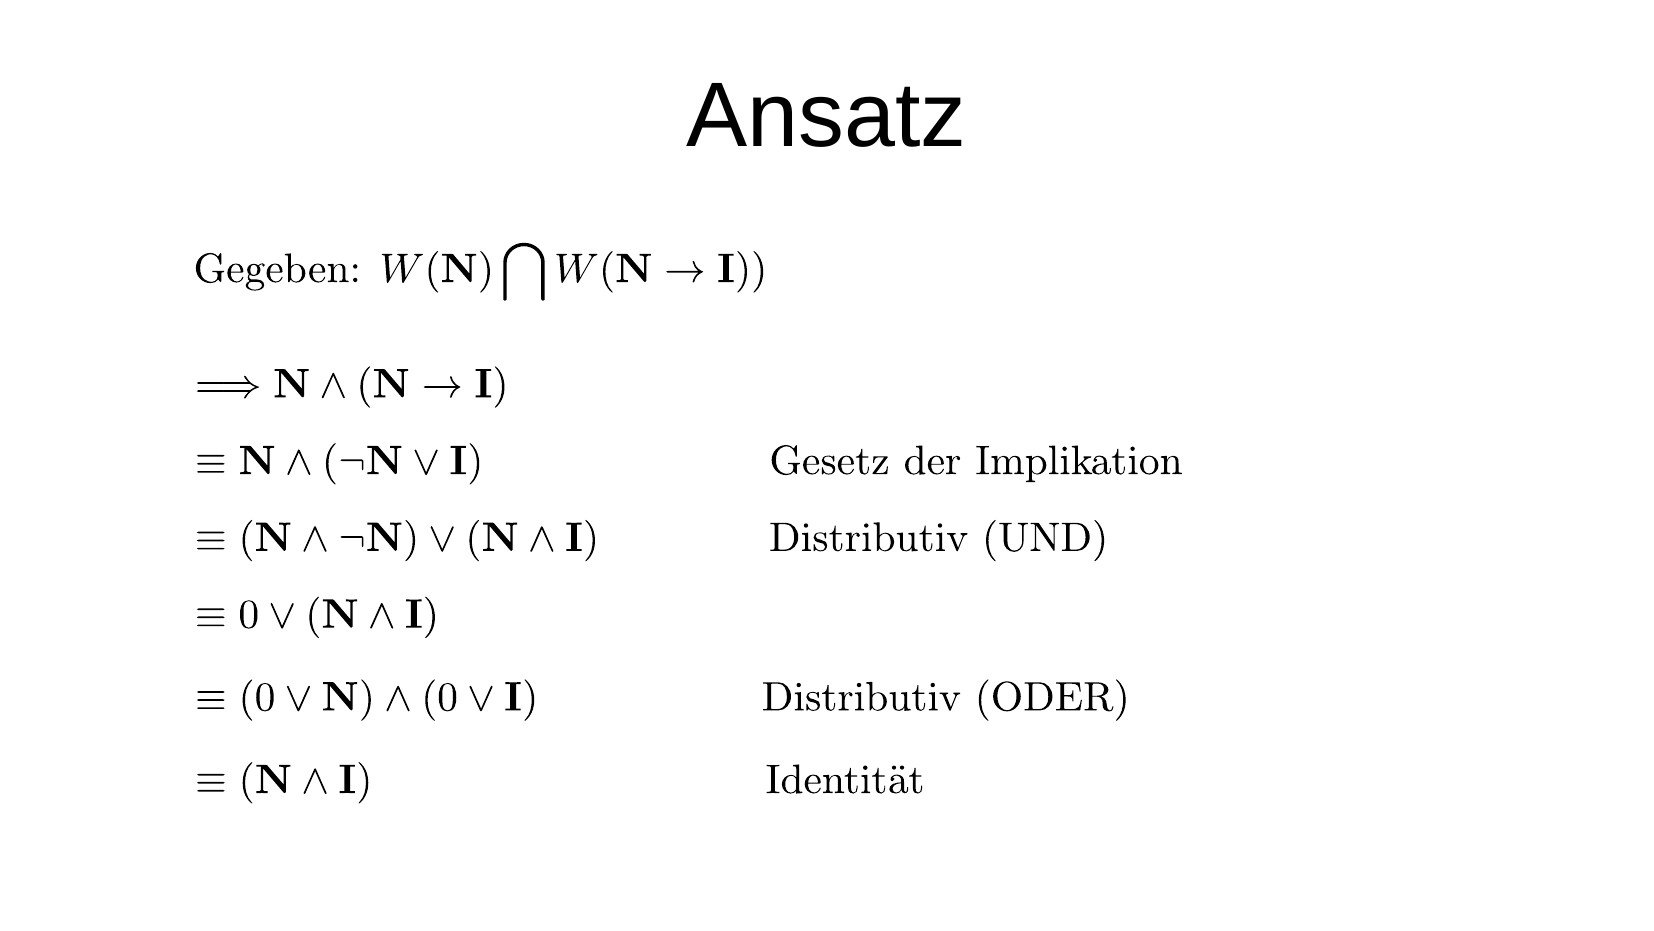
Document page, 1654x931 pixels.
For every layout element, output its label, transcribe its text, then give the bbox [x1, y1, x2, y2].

text_box [196, 679, 1126, 721]
title Ansatz [82, 37, 1571, 193]
text_box [196, 366, 505, 408]
text_box [196, 596, 435, 639]
text_box [196, 519, 1105, 562]
text_box [196, 443, 1182, 485]
text_box [197, 762, 923, 804]
text_box [195, 242, 764, 301]
